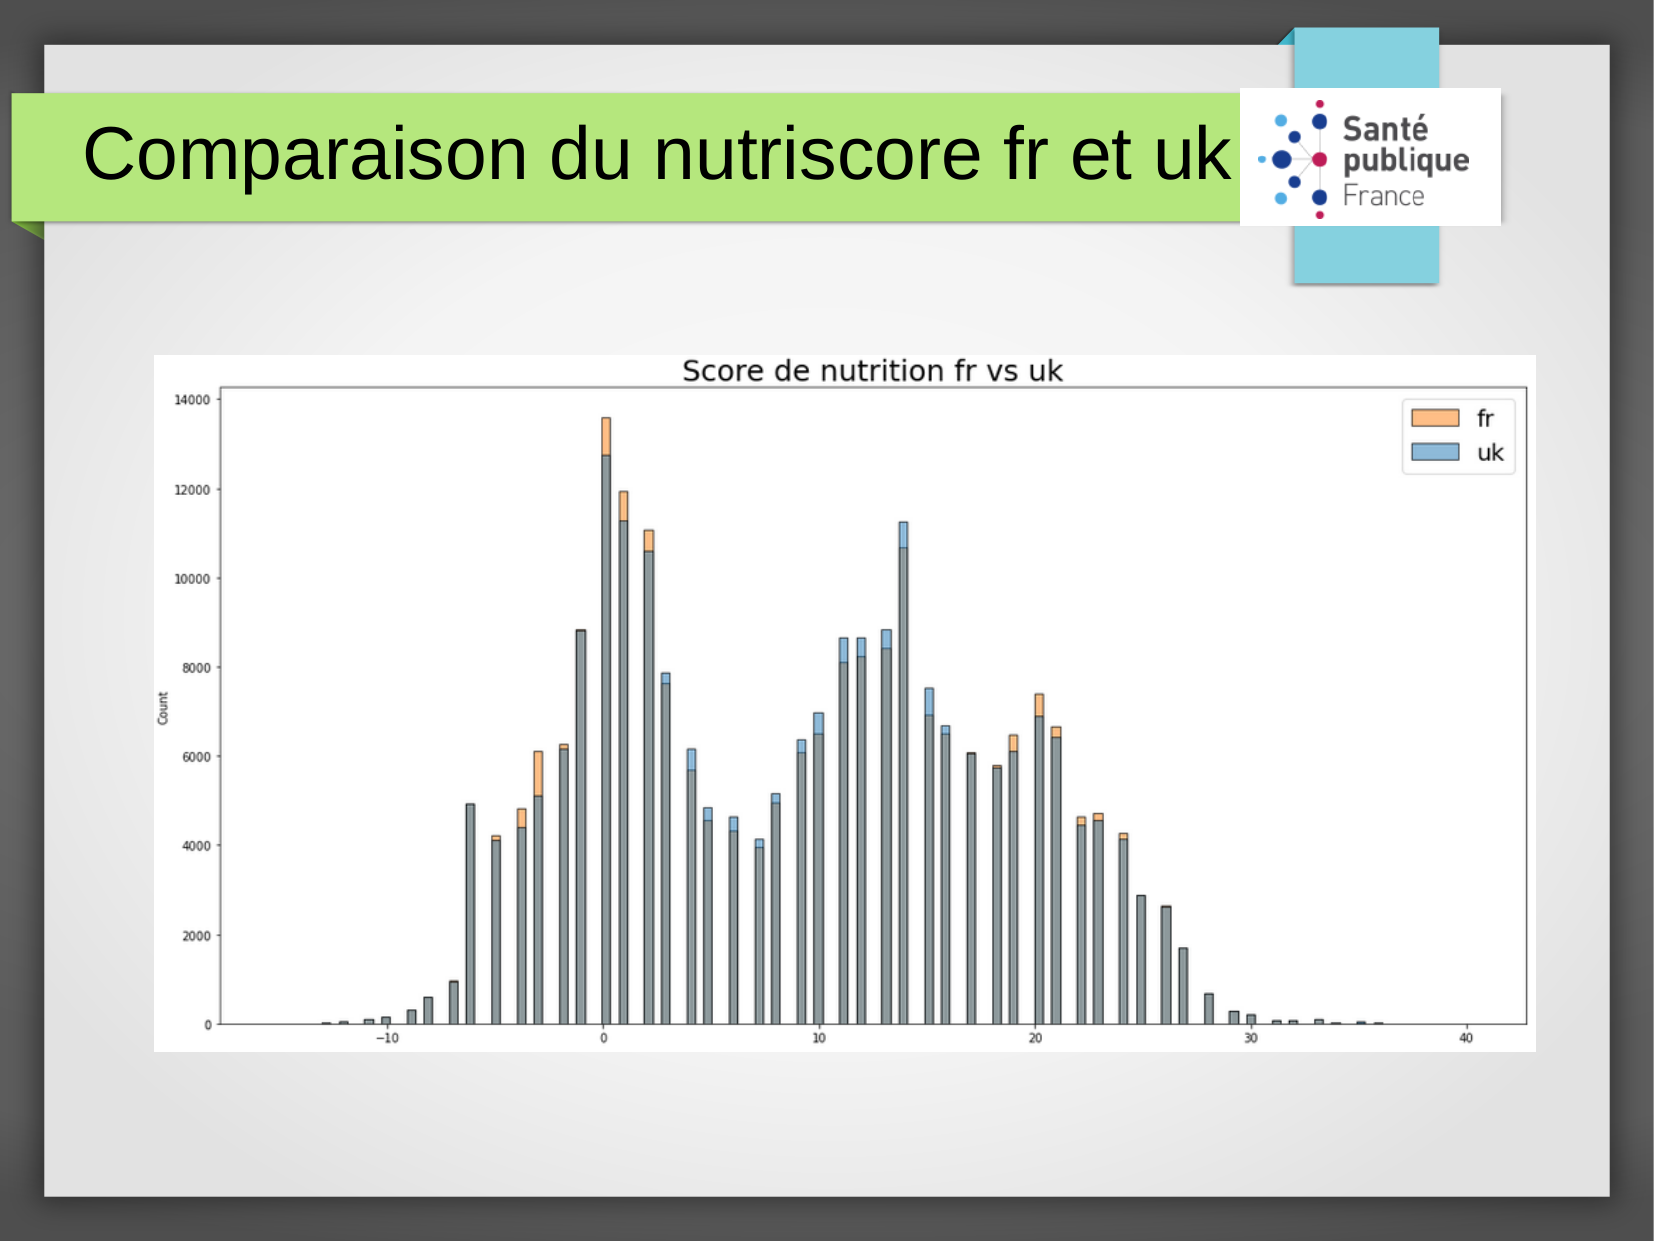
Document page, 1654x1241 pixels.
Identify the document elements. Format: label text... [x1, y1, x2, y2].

picture [0, 0, 1654, 1241]
title Comparaison du nutriscore fr et uk [82, 94, 1240, 213]
